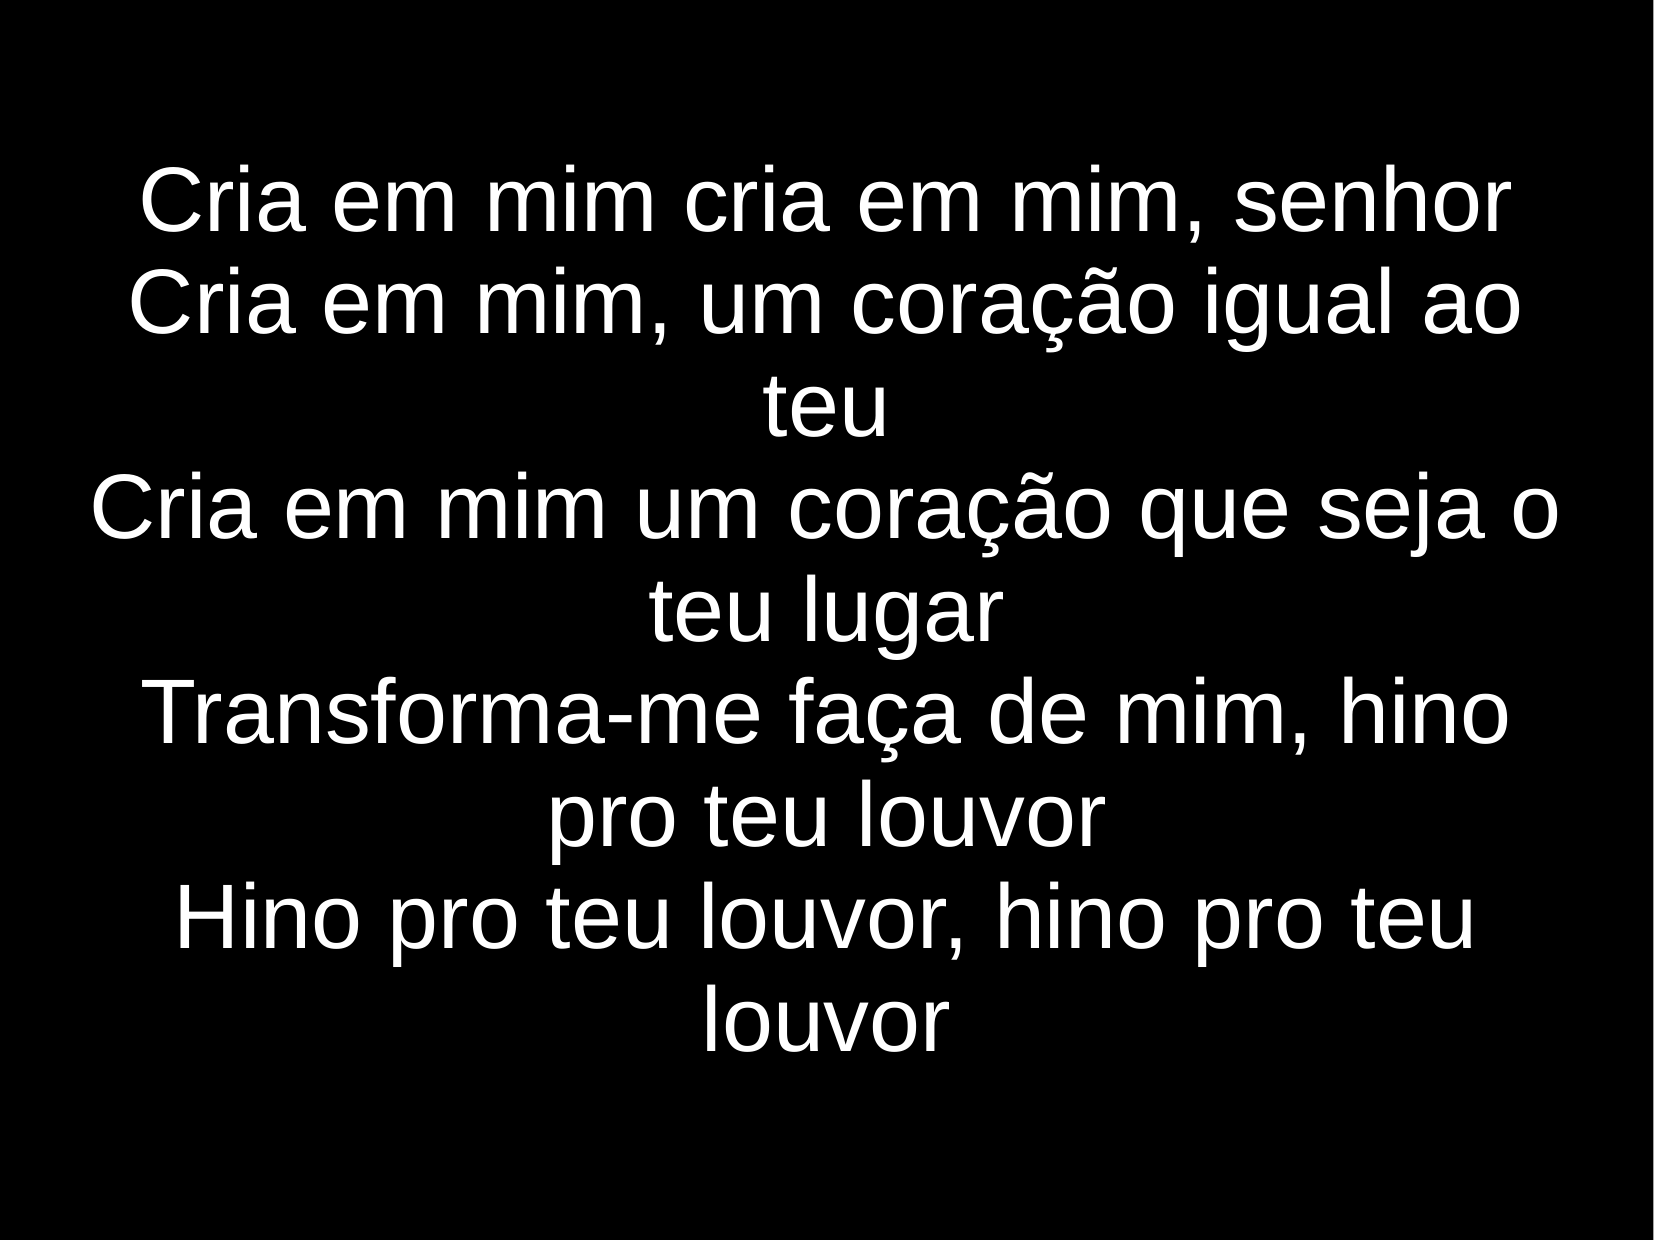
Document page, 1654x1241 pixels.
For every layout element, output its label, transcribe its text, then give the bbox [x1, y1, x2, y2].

subtitle Cria em mim cria em mim, senhor Cria em mim, um coração igual ao teu Cria em mim um coração que seja o teu lugar Transforma-me faça de mim, hino pro teu louvor Hino pro teu louvor, hino pro teu louvor [82, 49, 1571, 1170]
